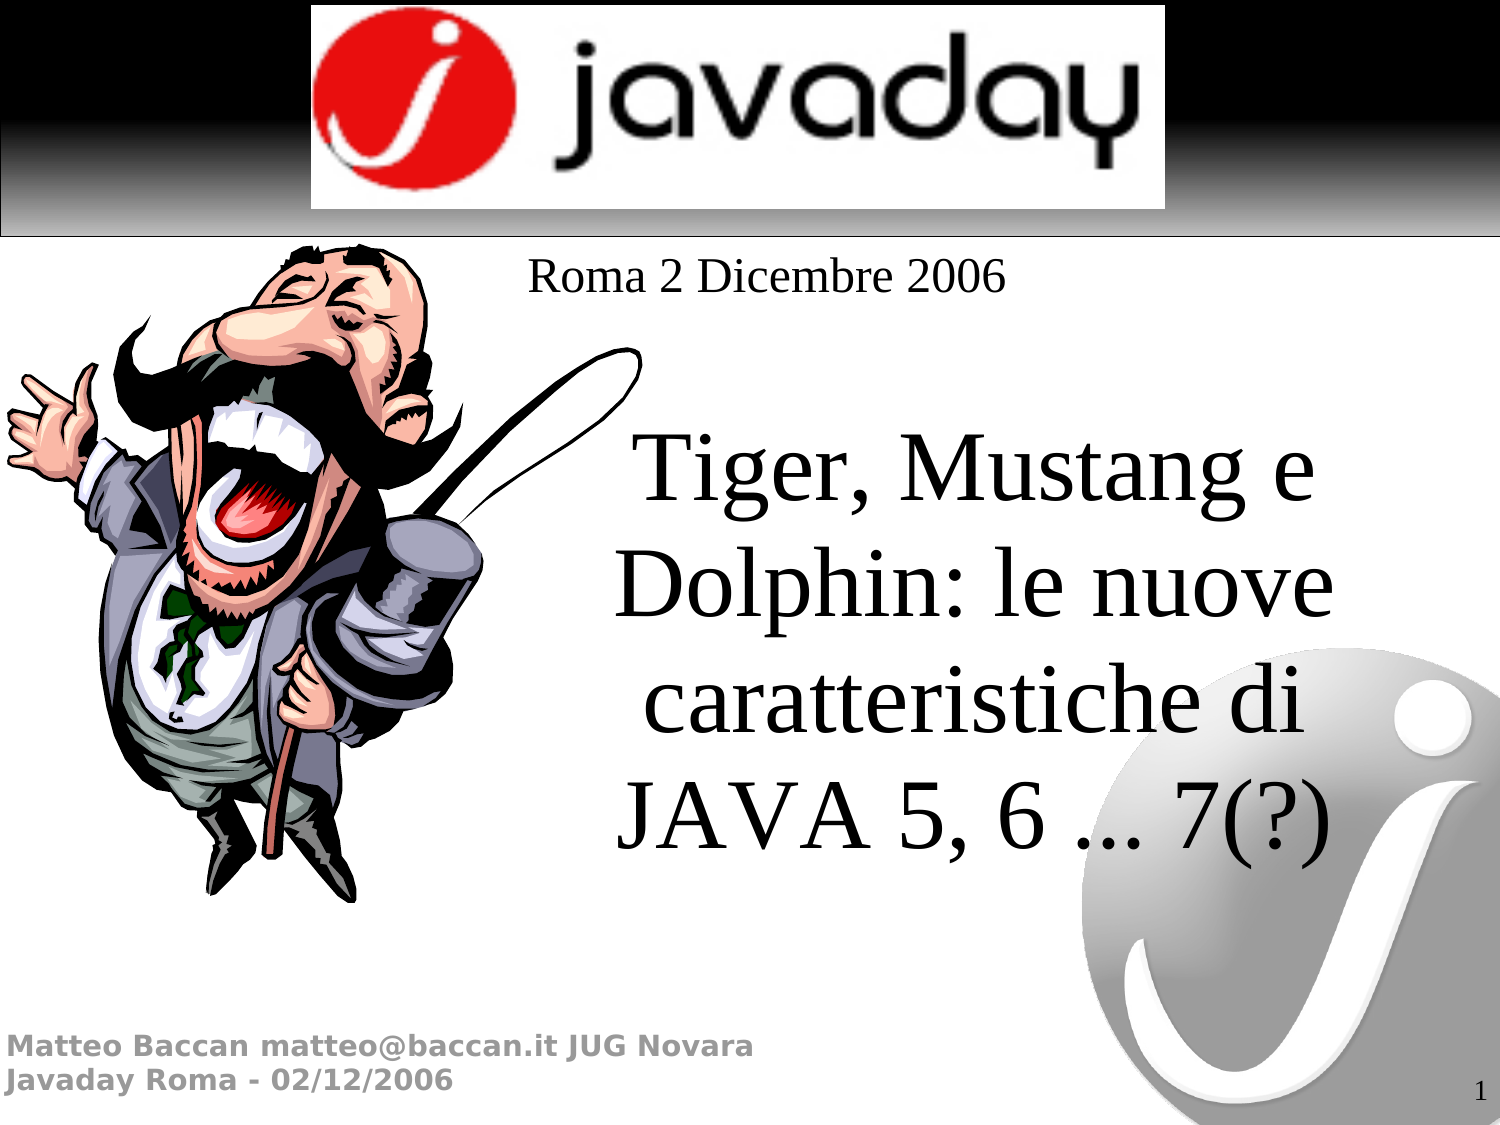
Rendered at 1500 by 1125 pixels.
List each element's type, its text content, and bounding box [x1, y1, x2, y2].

picture [1081, 648, 1500, 1125]
text_box Tiger, Mustang e Dolphin: le nuove caratteristiche di JAVA 5, 6 ... 7(?) [652, 405, 1429, 866]
text_box Roma 2 Dicembre 2006 [652, 276, 1108, 302]
text_box [627, 219, 1188, 276]
picture [0, 235, 652, 914]
picture [311, 5, 1165, 209]
